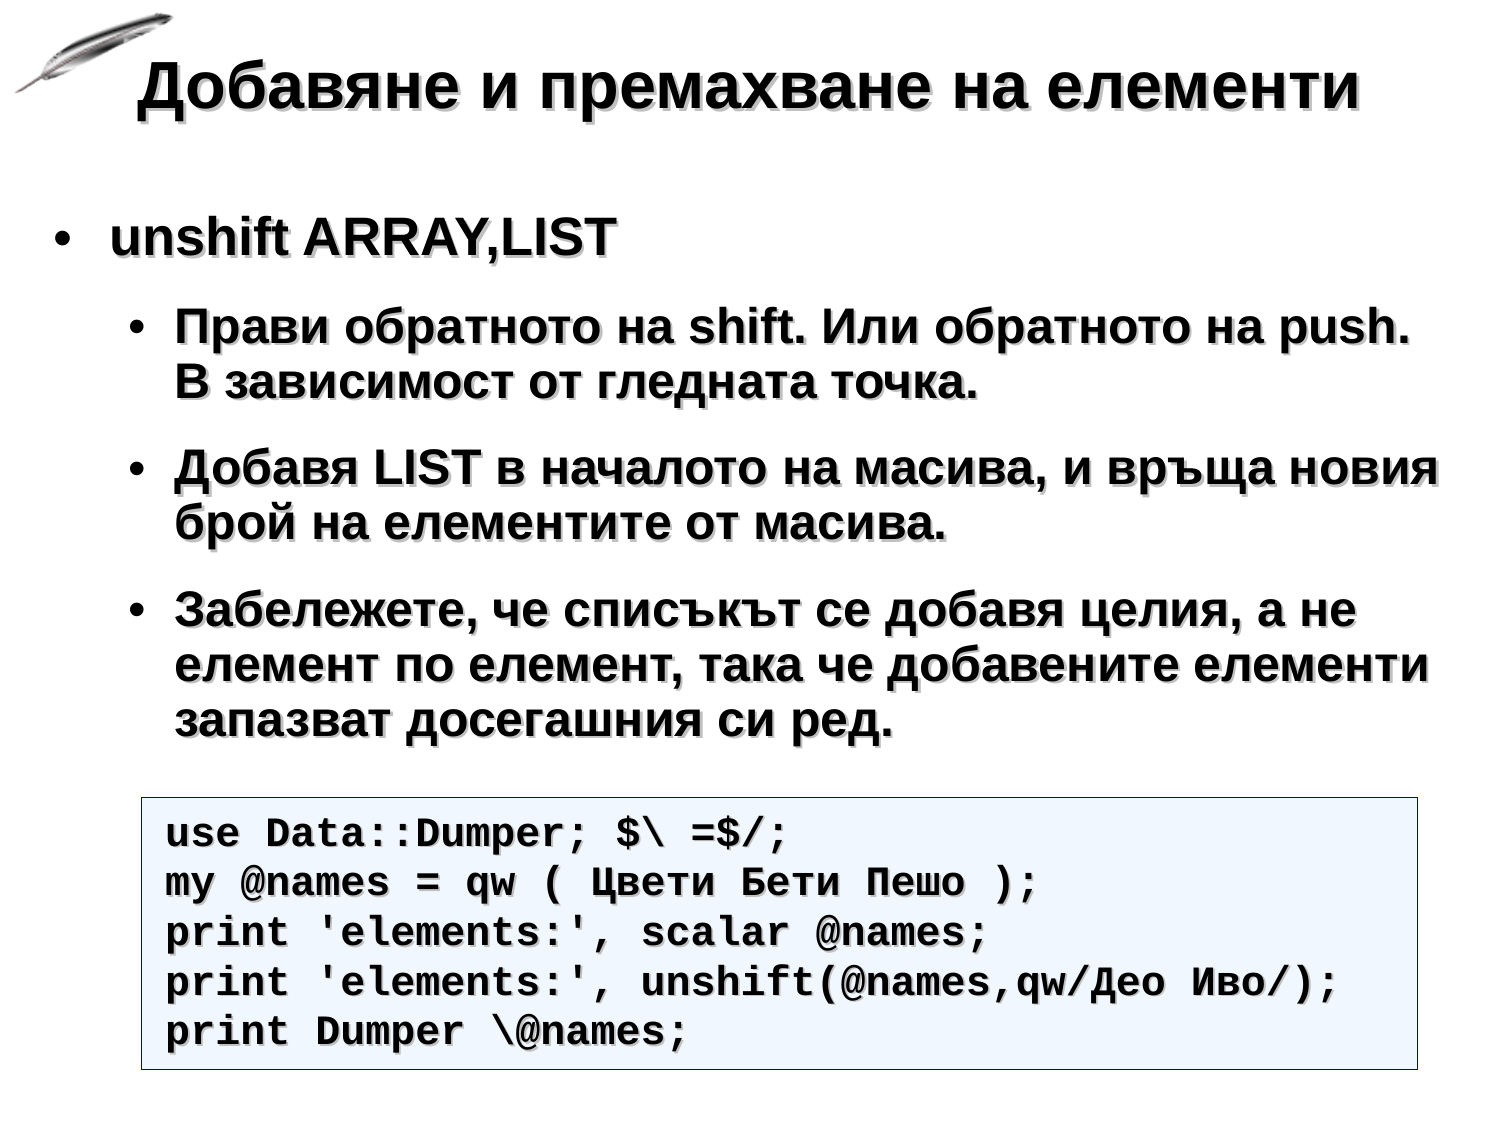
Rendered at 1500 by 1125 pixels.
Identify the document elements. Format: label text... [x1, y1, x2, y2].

text_box use Data::Dumper; $\ =$/; my @names = qw ( Цвети Бети Пешо ); print 'elements:', scalar @names; print 'elements:', unshift(@names,qw/Део Иво/); print Dumper \@names; [141, 797, 1418, 1069]
title Добавяне и премахване на елементи [103, 0, 1397, 178]
picture [11, 11, 103, 95]
list unshift ARRAY,LIST Прави обратното на shift. Или обратното на push. В зависимост от гледната точка. Добавя LIST в началото на масива, и връща новия брой на елементите от масива. Забележете, че списъкът се добавя целия, а не елемент по елемент, така че добавените елементи запазват досегашния си ред. [53, 207, 1447, 1084]
